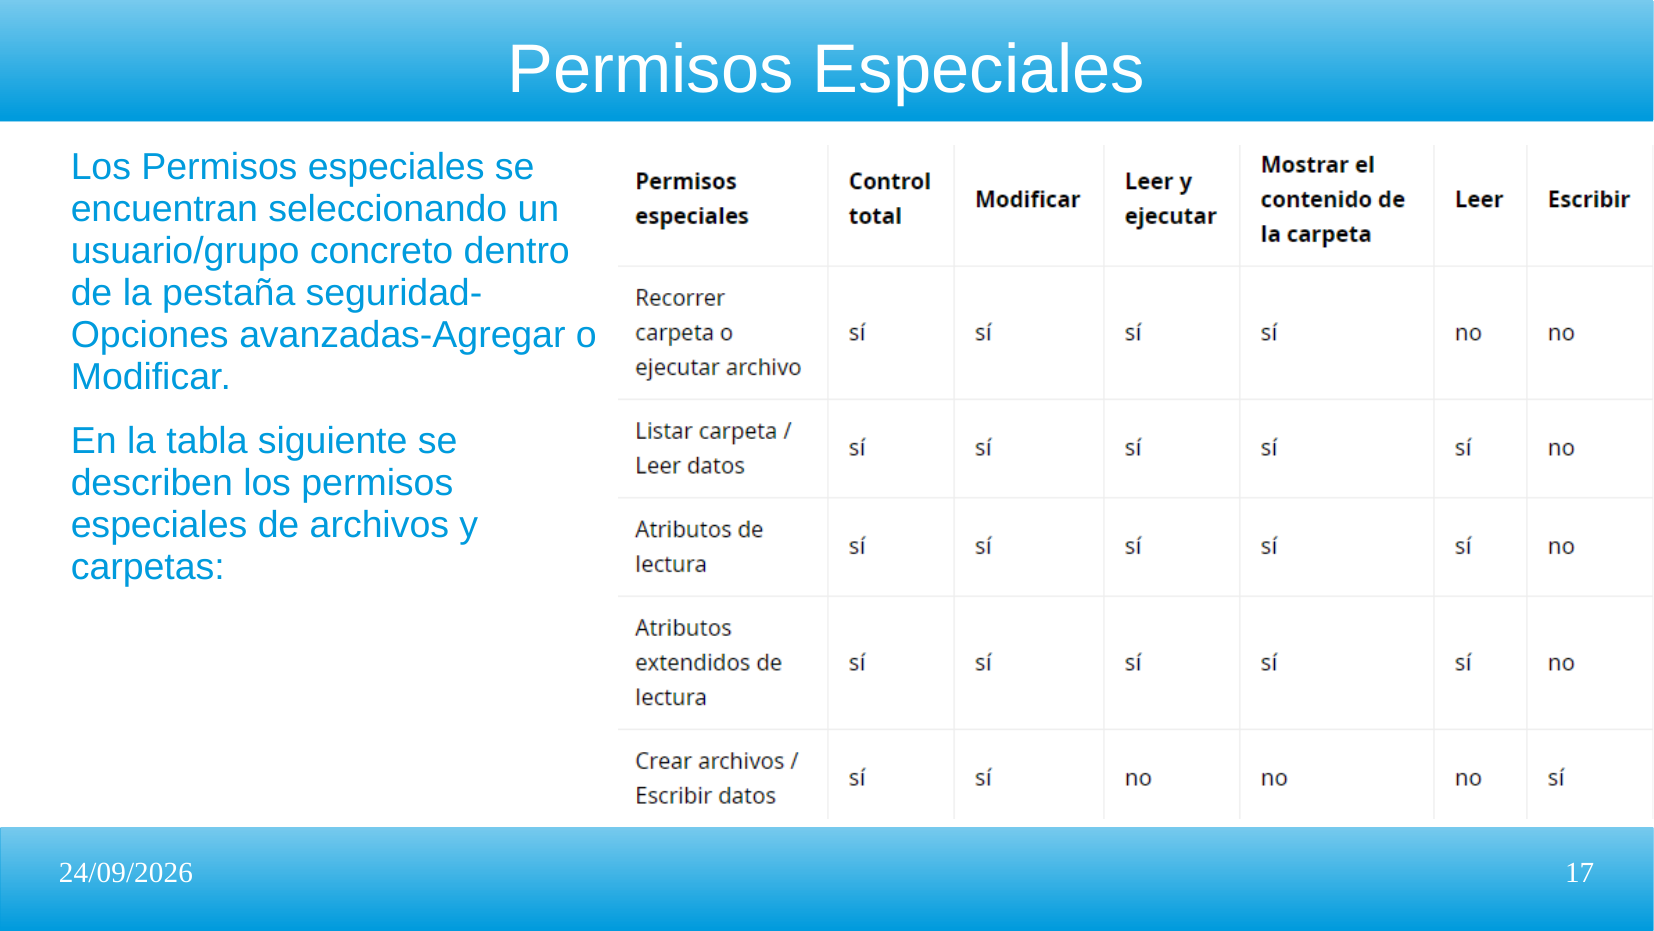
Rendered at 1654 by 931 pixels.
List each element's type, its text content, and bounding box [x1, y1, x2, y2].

list Los Permisos especiales se encuentran seleccionando un usuario/grupo concreto dentro de la pestaña seguridad-Opciones avanzadas-Agregar o Modificar. En la tabla siguiente se describen los permisos especiales de archivos y carpetas: [0, 145, 618, 798]
picture [618, 145, 1654, 819]
title Permisos Especiales [0, 0, 1654, 145]
